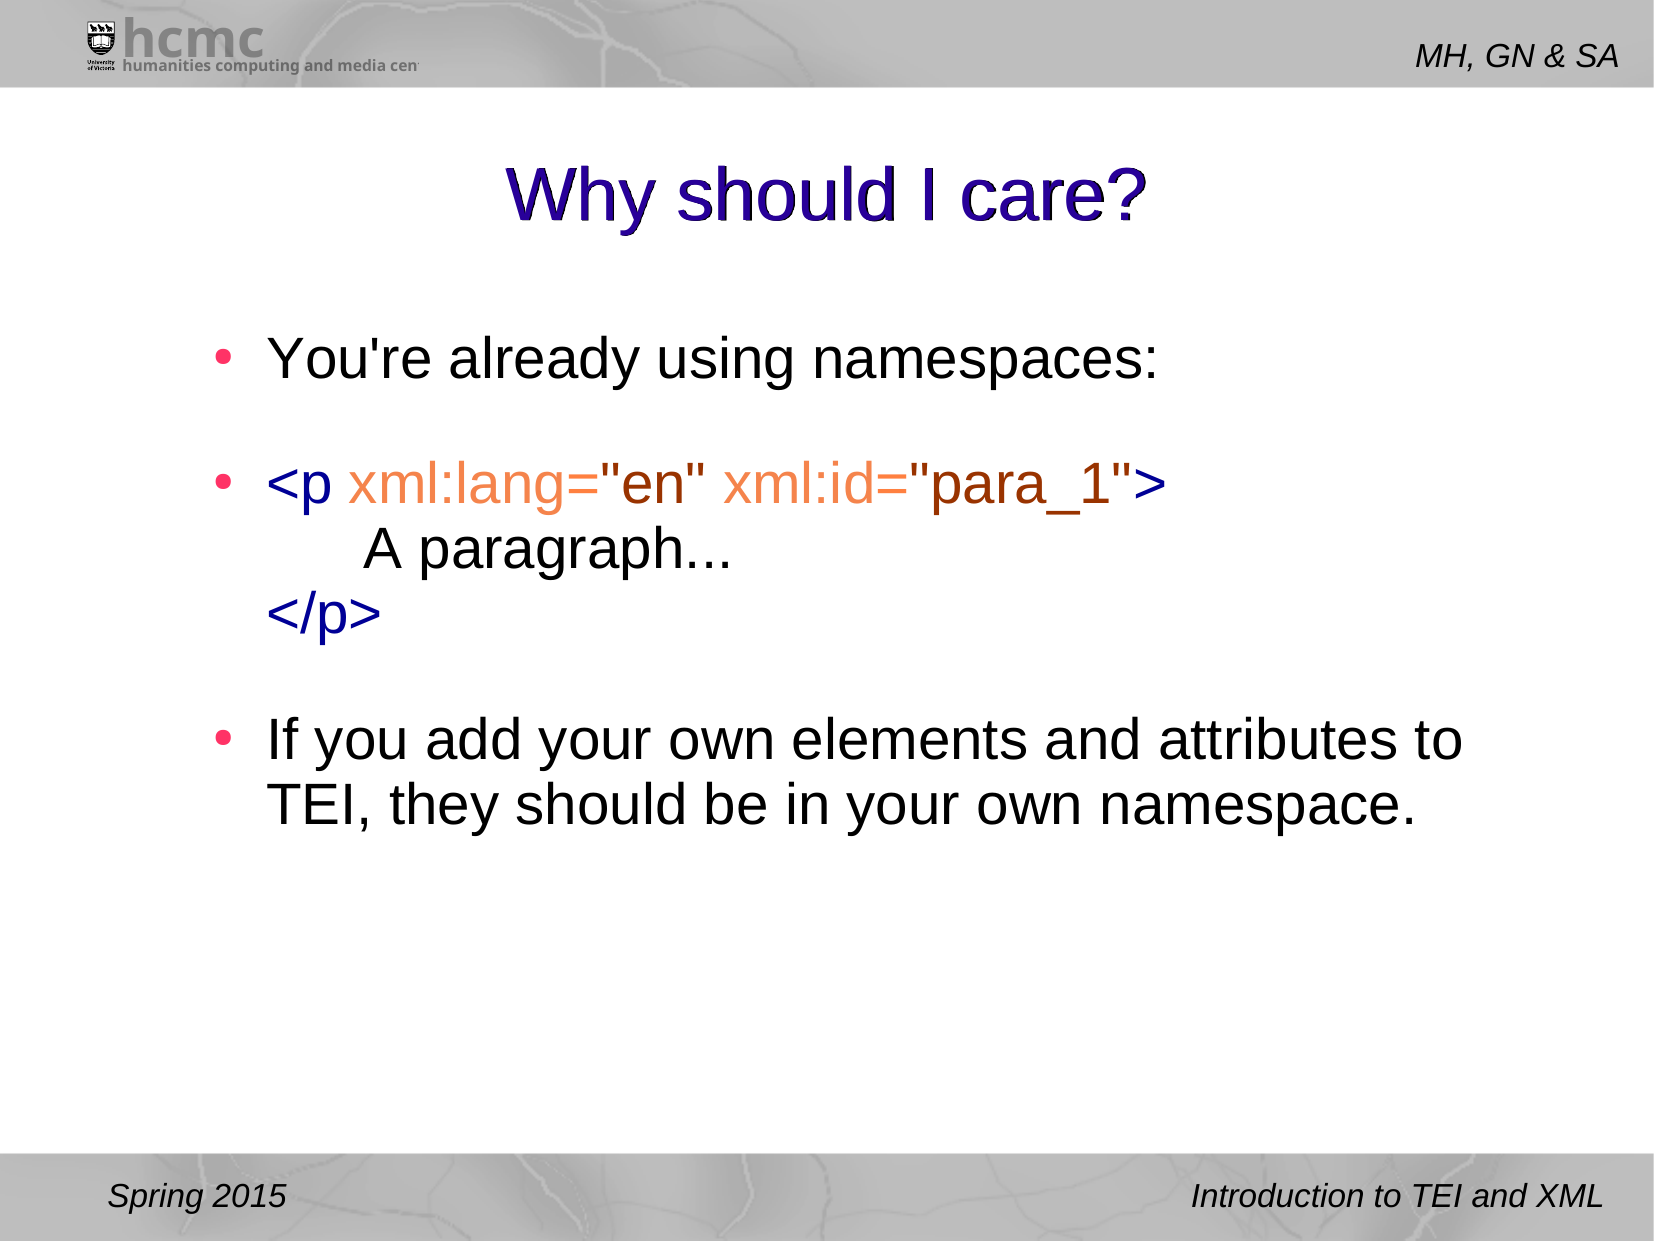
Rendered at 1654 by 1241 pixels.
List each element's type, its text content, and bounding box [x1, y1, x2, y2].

title Why should I care? [118, 90, 1536, 298]
picture [0, 0, 1654, 1241]
list You're already using namespaces: <p xml:lang="en" xml:id="para_1"> A paragraph... </p> If you add your own elements and attributes to TEI, they should be in your own namespace. [147, 325, 1506, 1045]
